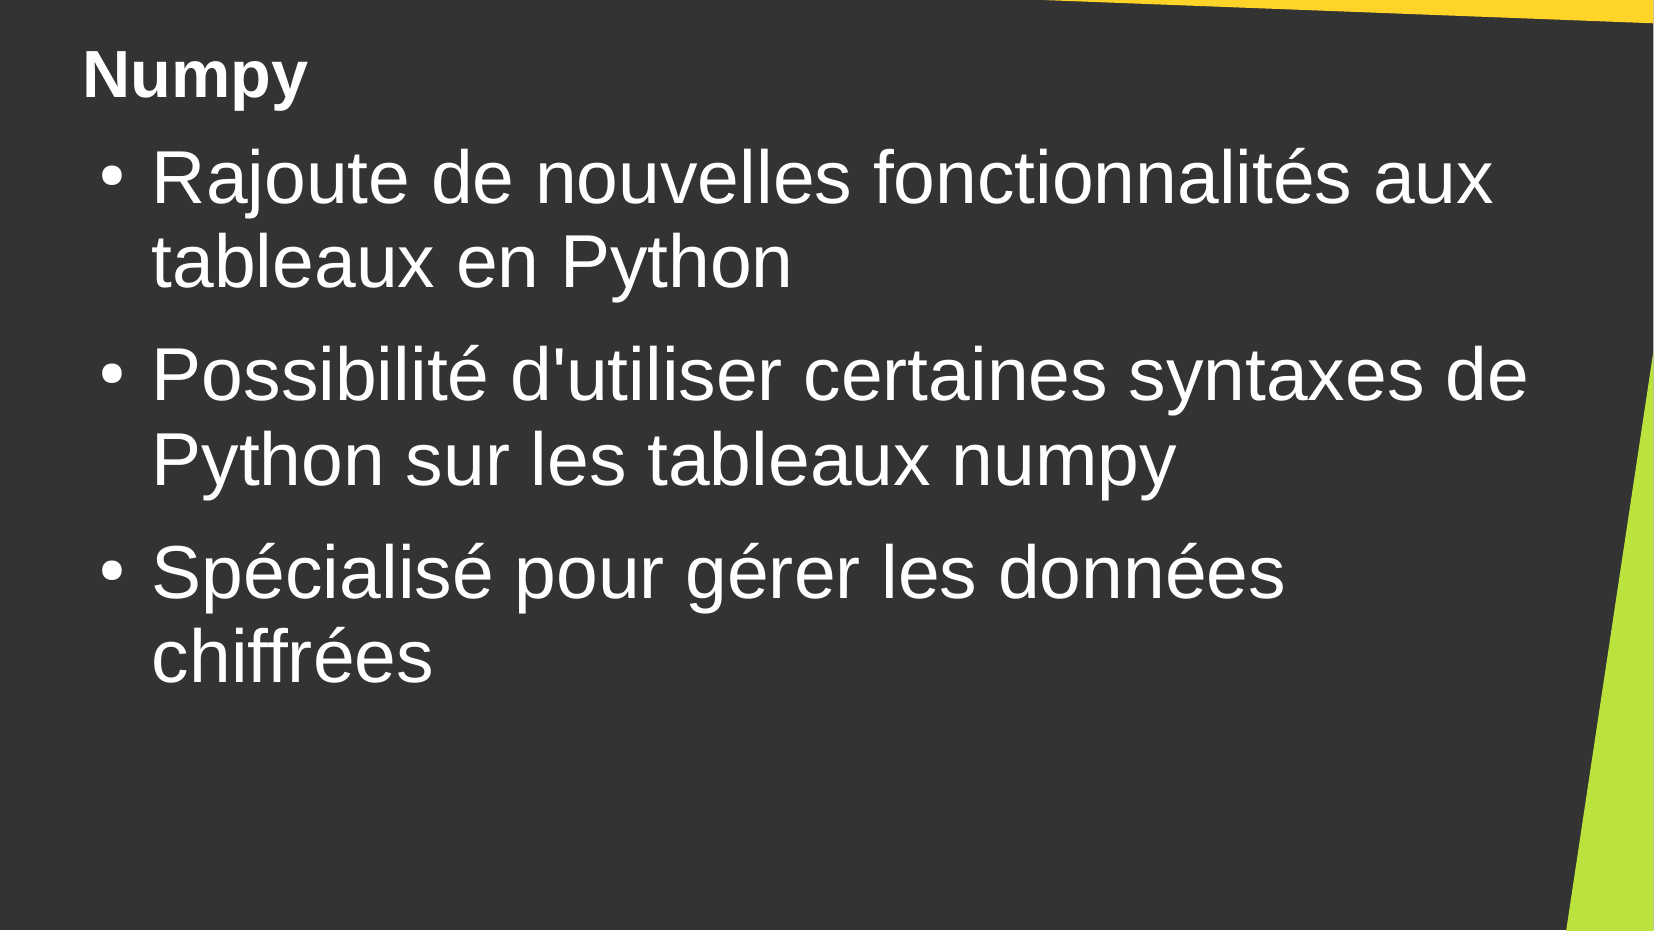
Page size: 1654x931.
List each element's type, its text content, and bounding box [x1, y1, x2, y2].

list Rajoute de nouvelles fonctionnalités aux tableaux en Python Possibilité d'utiliser certaines syntaxes de Python sur les tableaux numpy Spécialisé pour gérer les données chiffrées [80, 135, 1560, 816]
title Numpy [82, 37, 792, 115]
text_box [1042, 0, 1654, 24]
text_box [1566, 347, 1654, 931]
